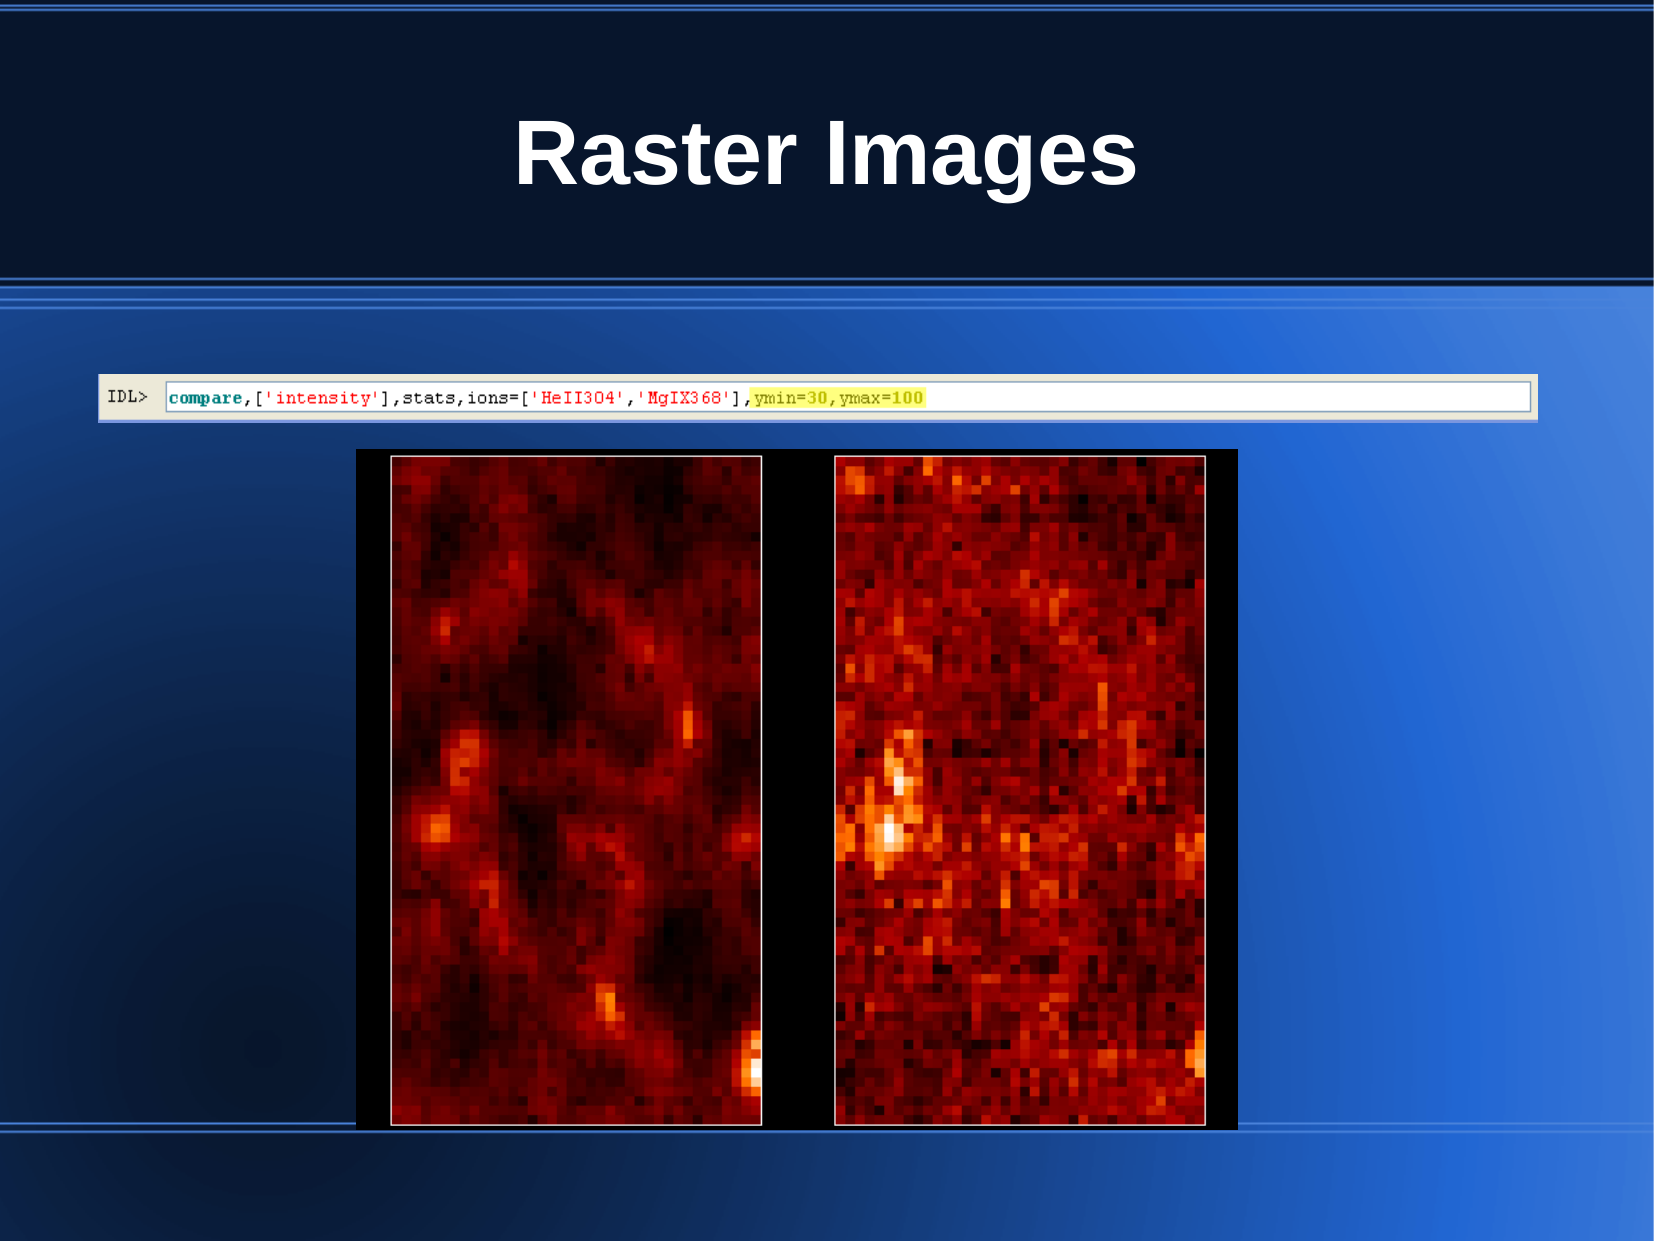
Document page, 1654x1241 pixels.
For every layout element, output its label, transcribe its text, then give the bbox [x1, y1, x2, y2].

title Raster Images [82, 56, 1571, 250]
picture [0, 0, 1654, 1241]
